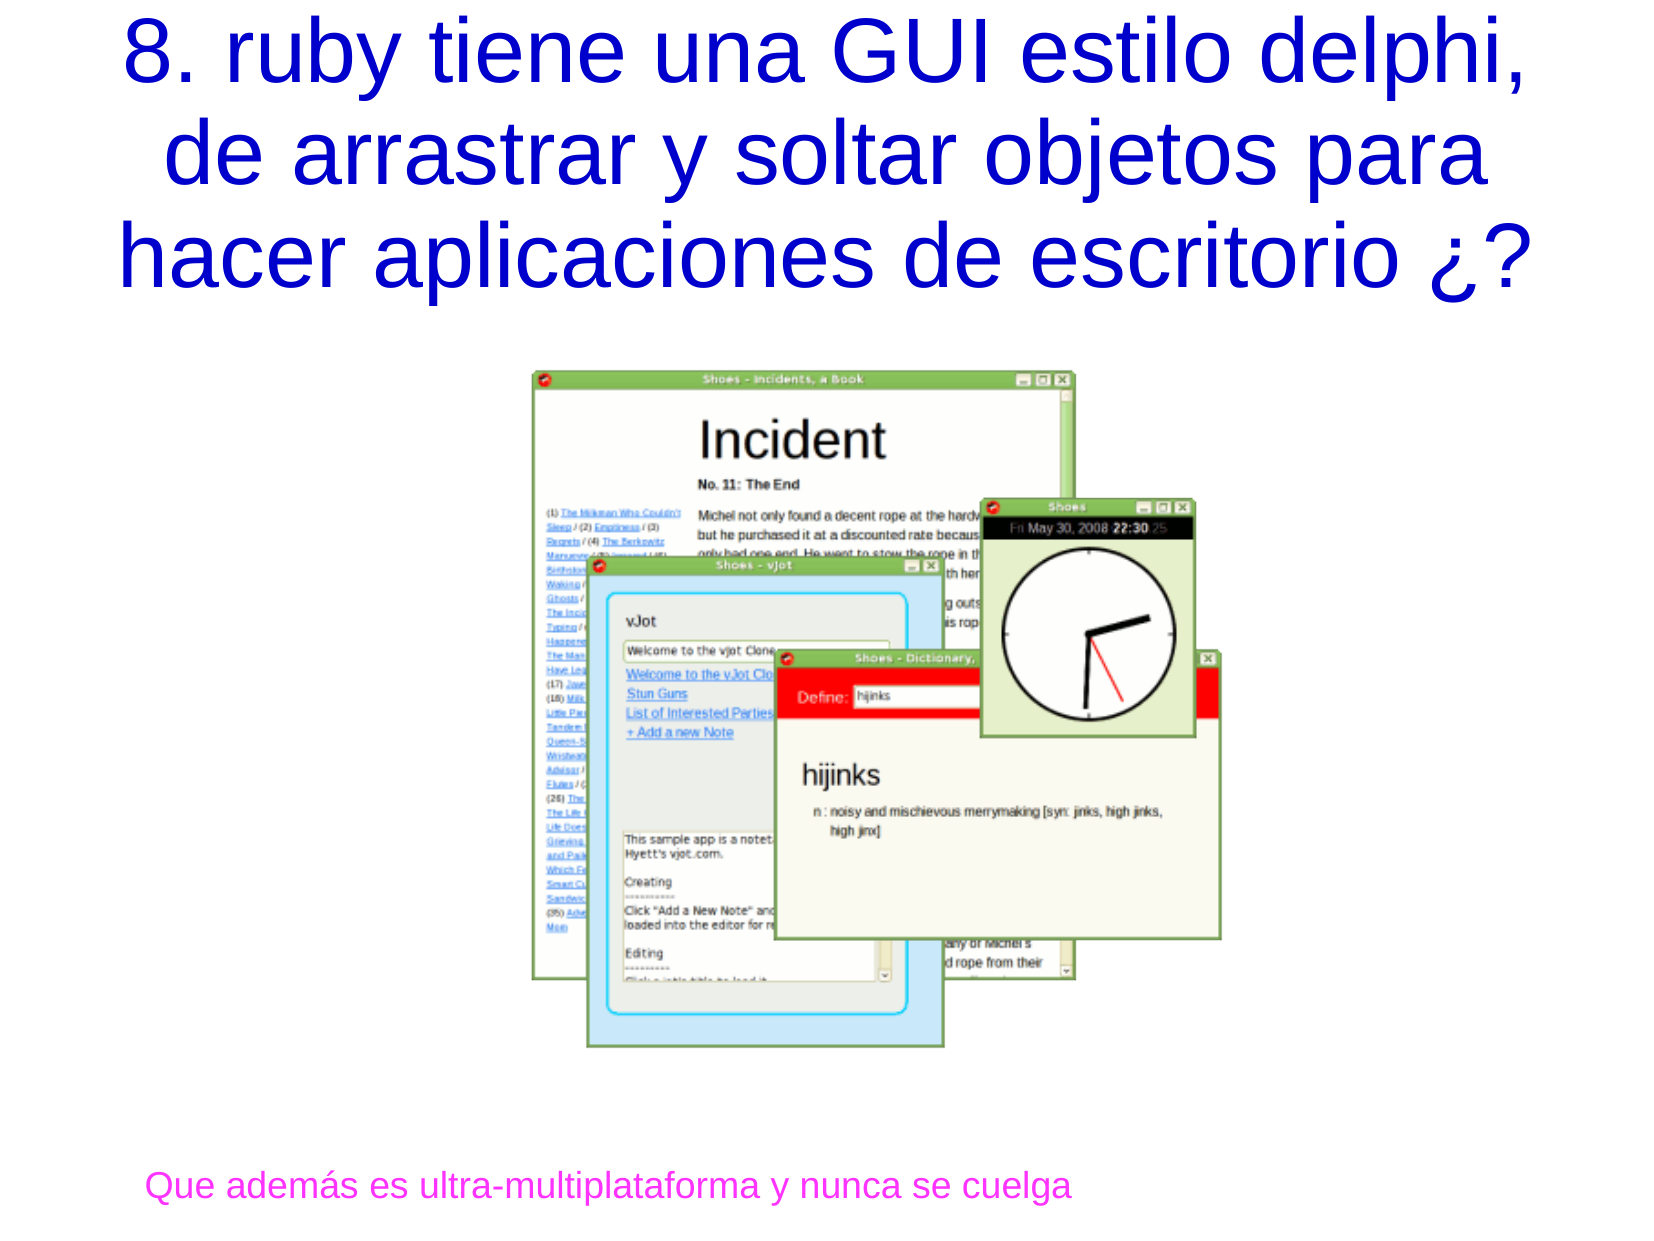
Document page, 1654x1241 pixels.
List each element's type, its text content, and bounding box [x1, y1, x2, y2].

text_box Que además es ultra-multiplataforma y nunca se cuelga [129, 1157, 1088, 1215]
title 8. ruby tiene una GUI estilo delphi, de arrastrar y soltar objetos para hacer aplicaciones de escritorio ¿? [82, 0, 1571, 308]
picture [519, 354, 1248, 1074]
